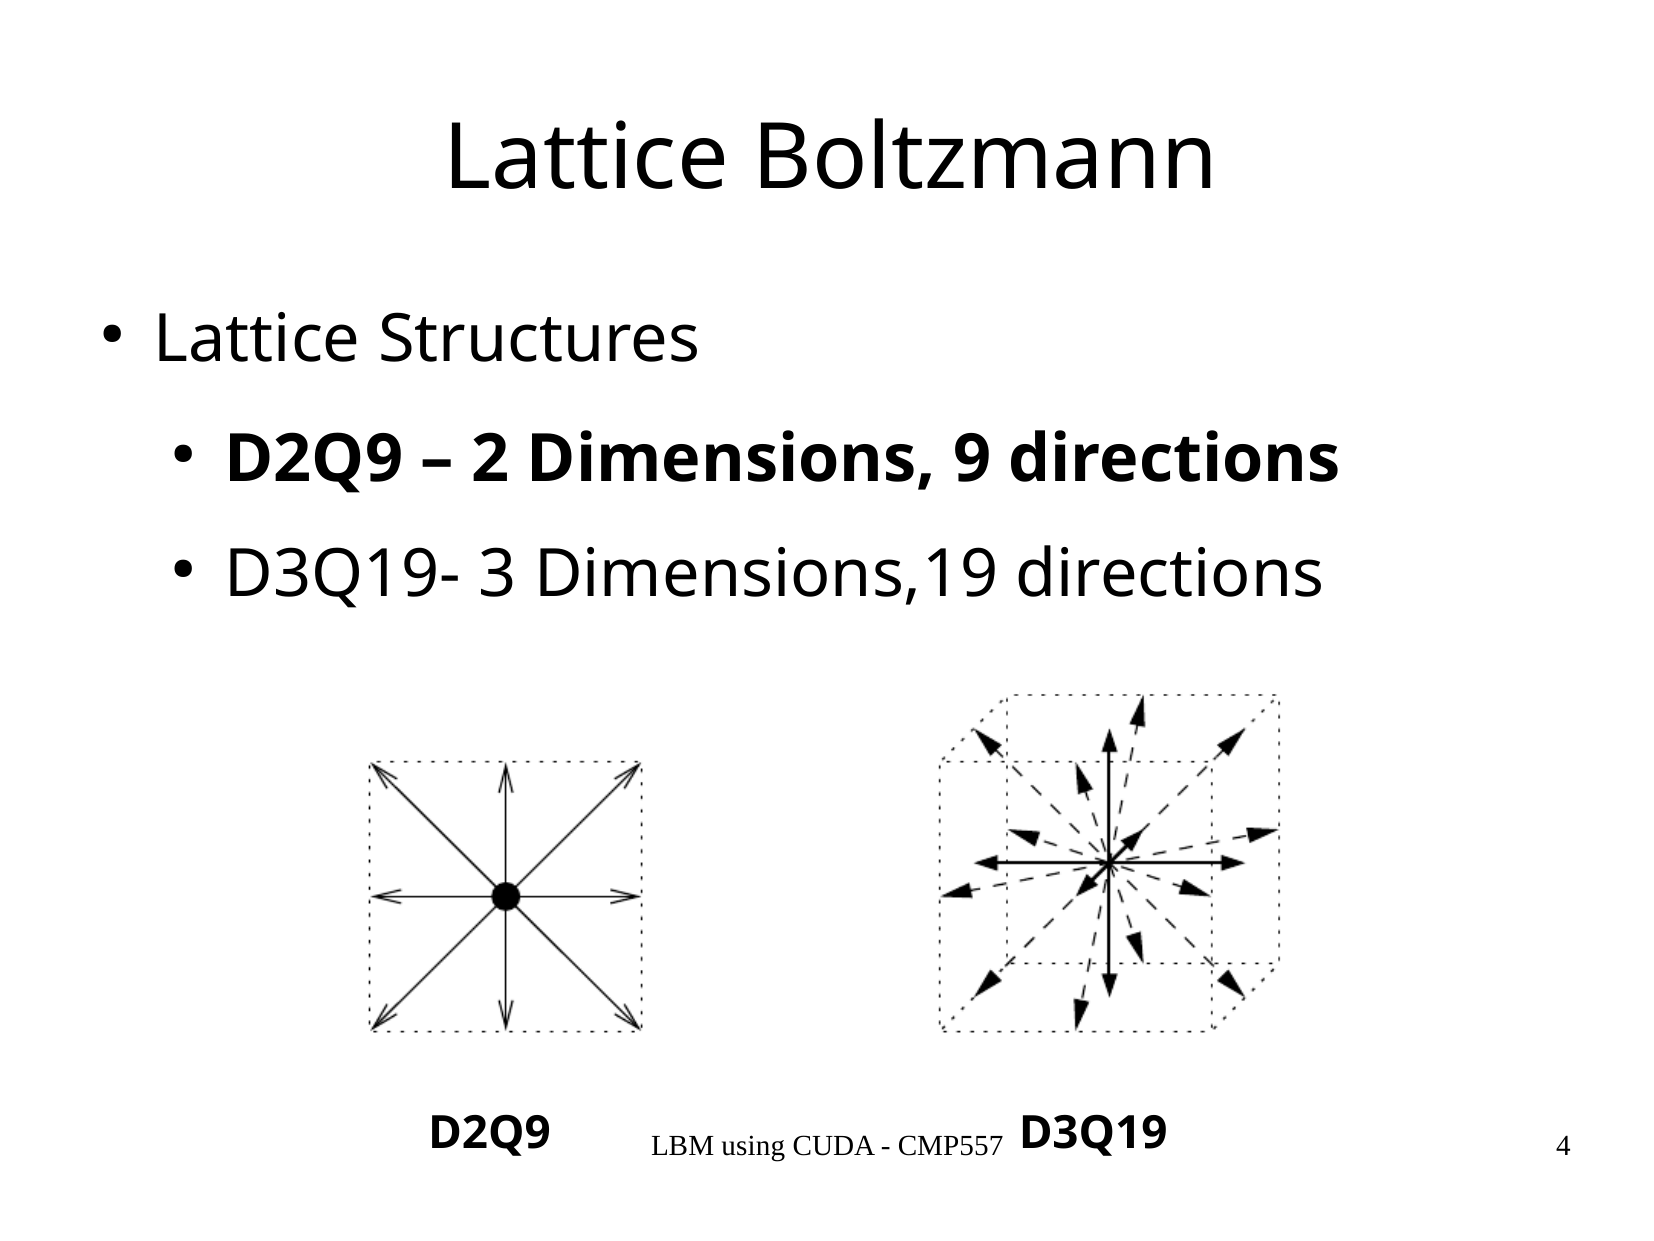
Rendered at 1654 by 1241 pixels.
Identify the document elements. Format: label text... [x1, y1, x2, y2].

text_box D2Q9 [413, 1092, 591, 1182]
picture [314, 649, 1300, 1063]
list Lattice Structures D2Q9 – 2 Dimensions, 9 directions D3Q19- 3 Dimensions,19 directions [82, 290, 1571, 1109]
title Lattice Boltzmann [82, 49, 1571, 257]
text_box D3Q19 [1003, 1092, 1211, 1182]
